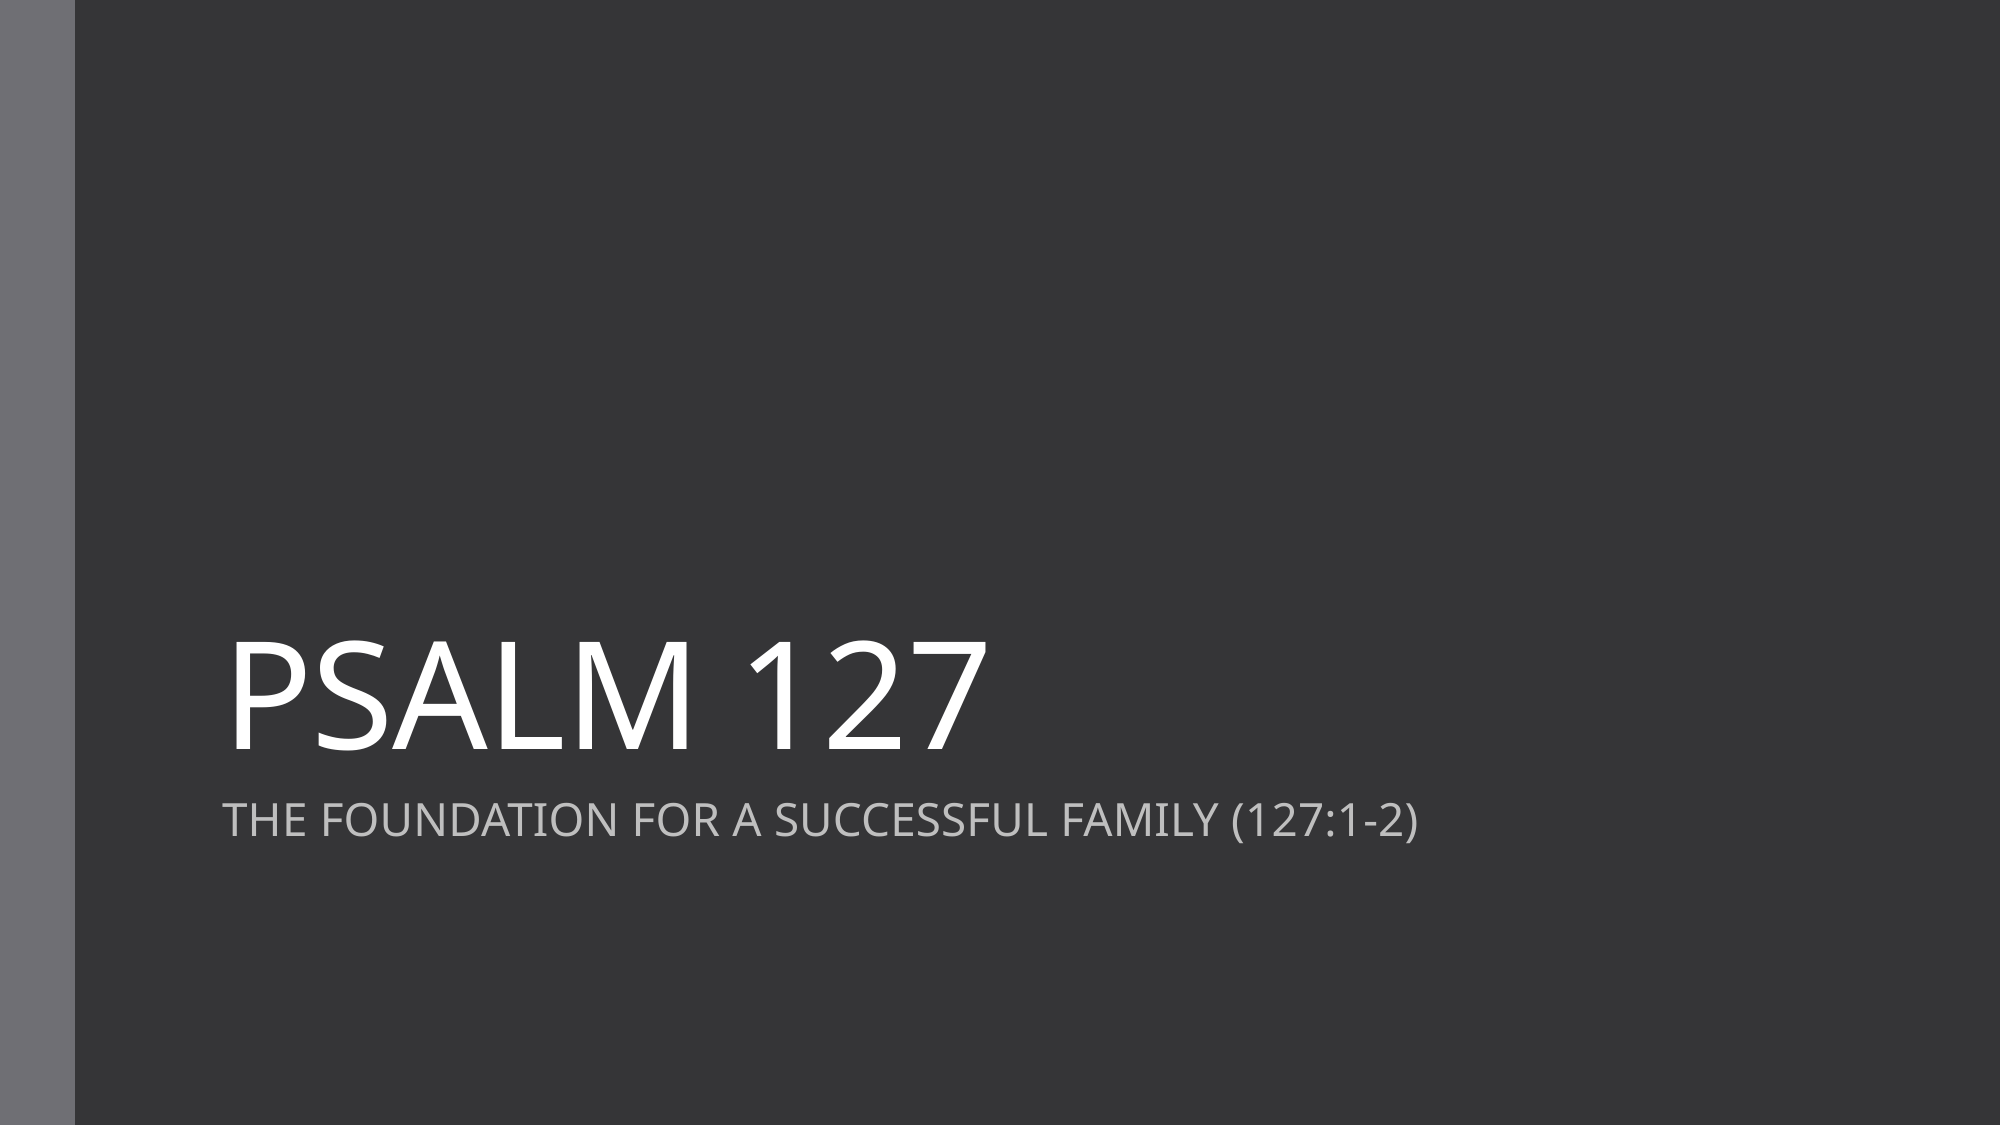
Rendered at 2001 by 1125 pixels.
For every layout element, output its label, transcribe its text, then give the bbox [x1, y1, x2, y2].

subtitle THE FOUNDATION FOR A SUCCESSFUL FAMILY (127:1-2) [206, 787, 1752, 1066]
title PSALM 127 [206, 124, 1752, 787]
